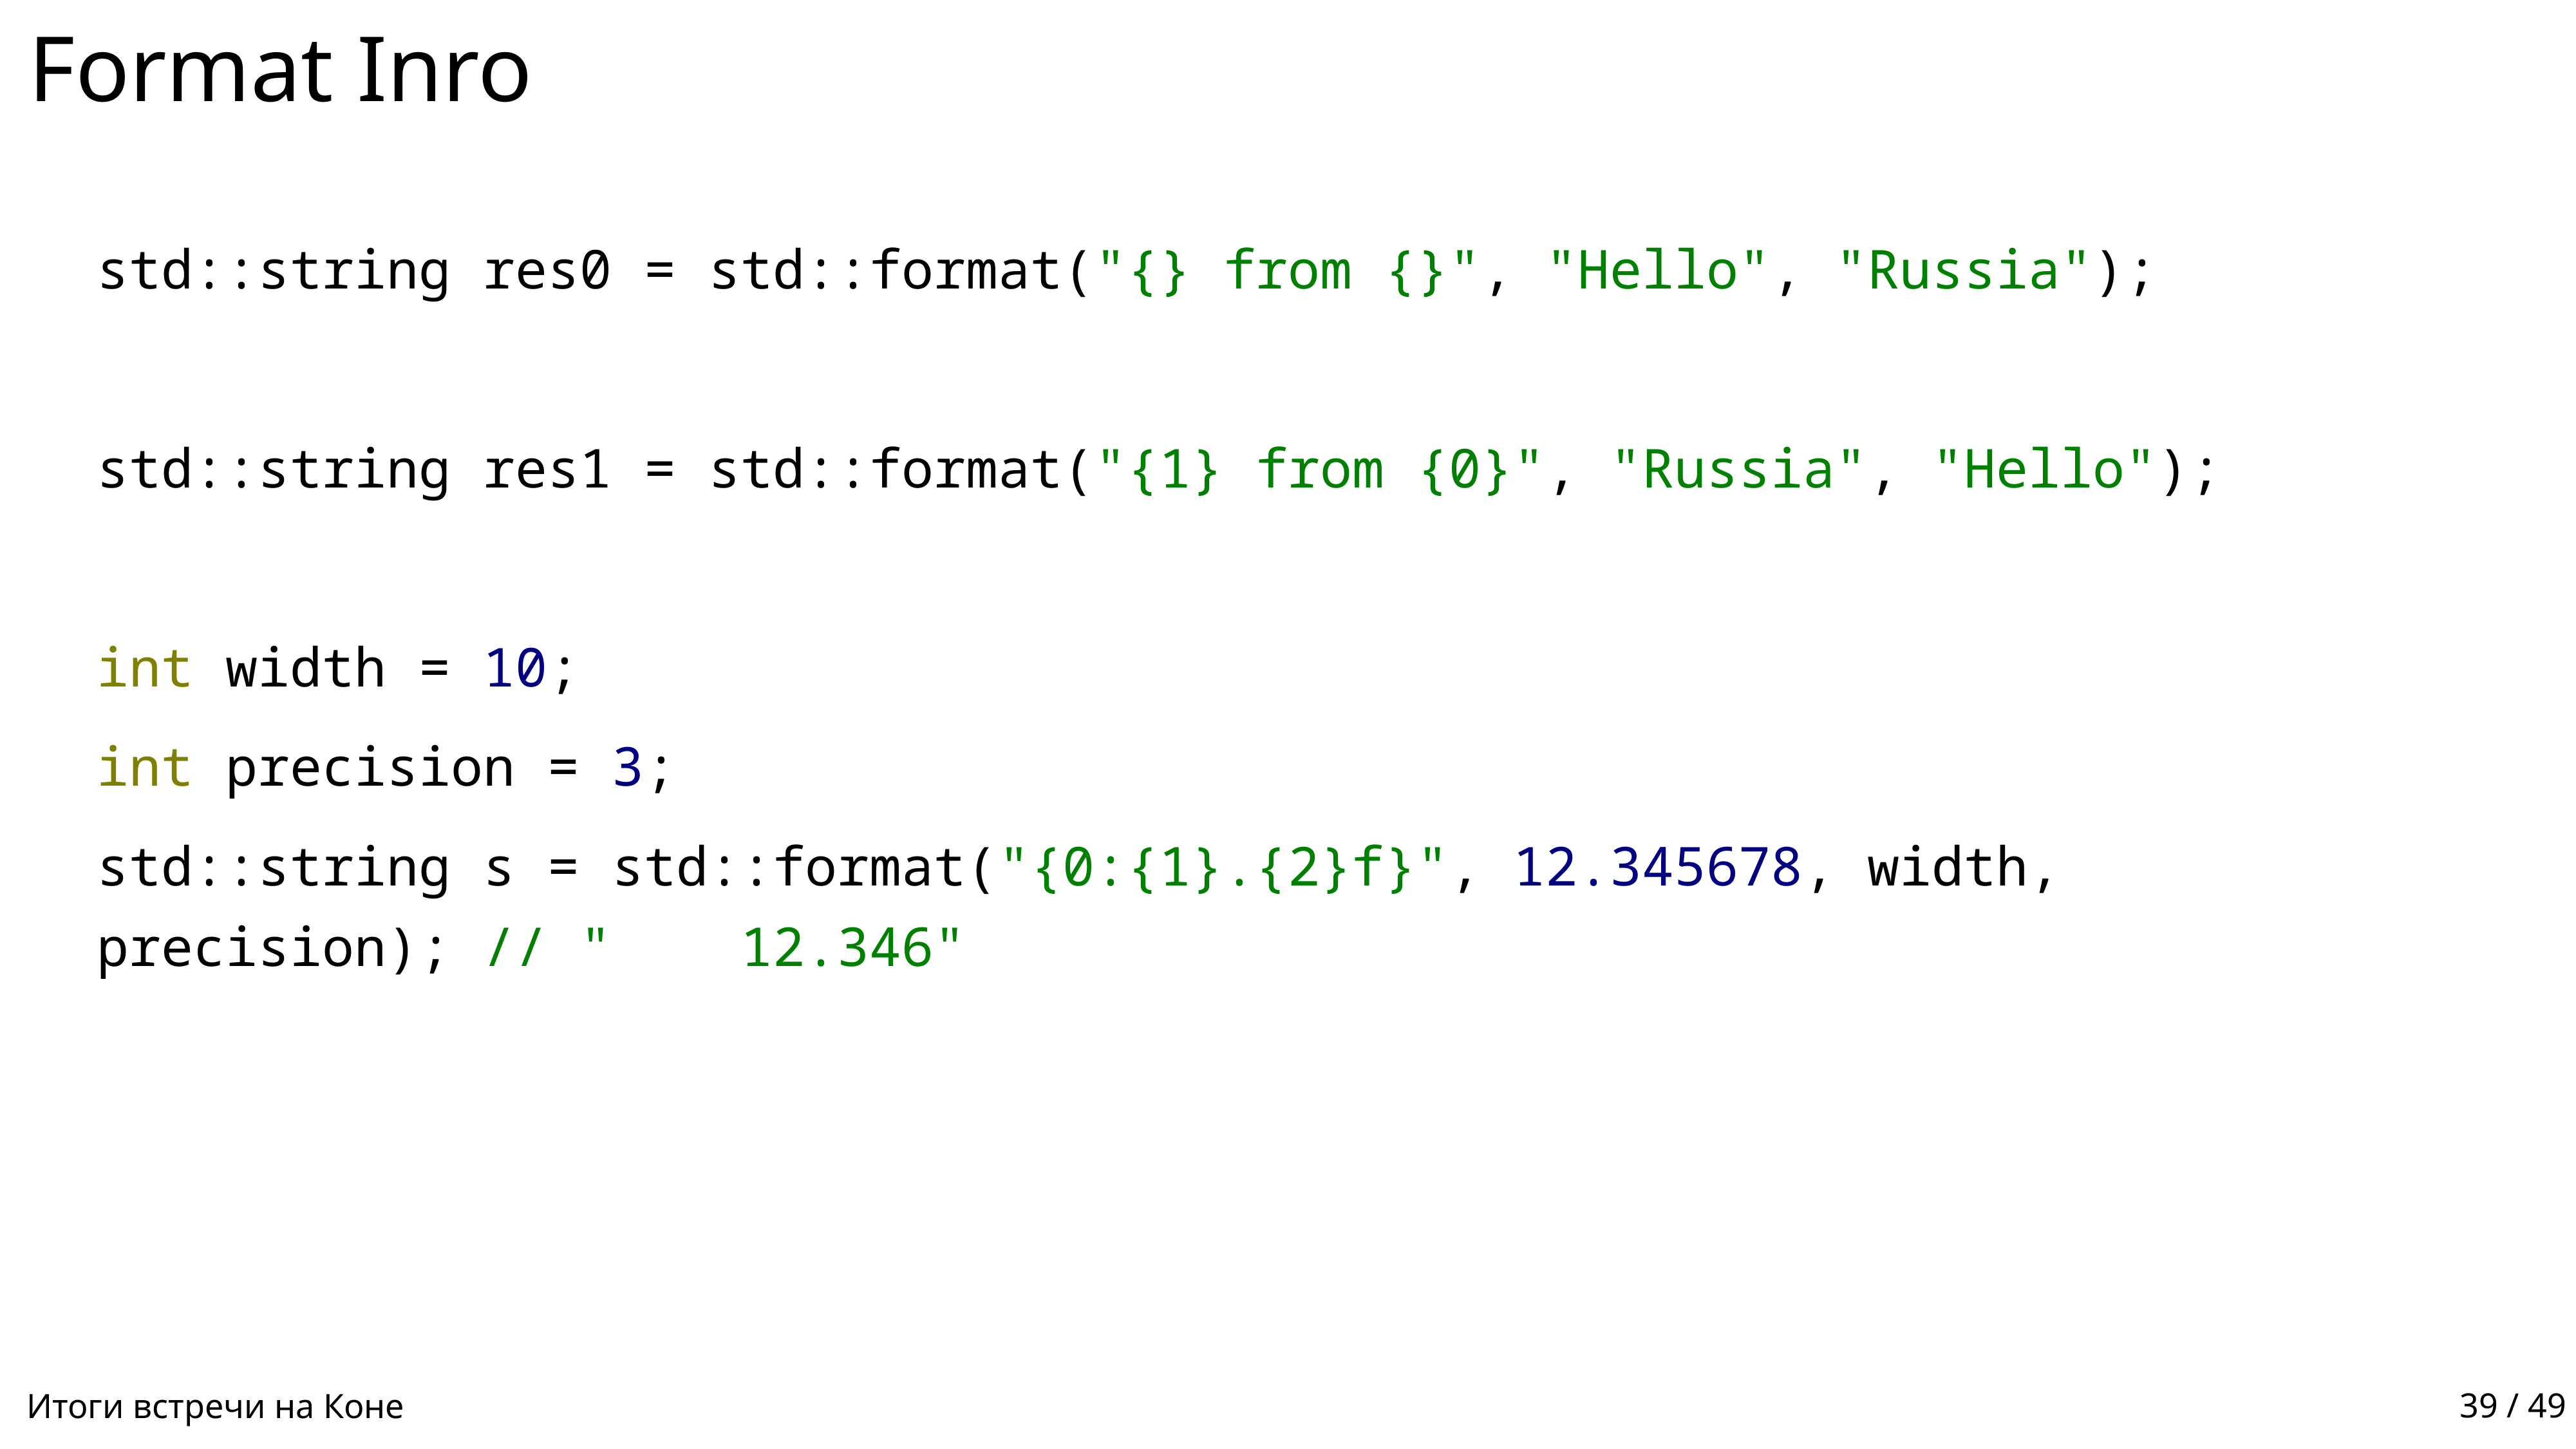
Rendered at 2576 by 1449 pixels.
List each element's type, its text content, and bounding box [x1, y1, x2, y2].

list std::string res0 = std::format("{} from {}", "Hello", "Russia"); std::string res1 = std::format("{1} from {0}", "Russia", "Hello"); int width = 10; int precision = 3; std::string s = std::format("{0:{1}.{2}f}", 12.345678, width, precision); // " 12.346" [87, 214, 2550, 1382]
list Итоги встречи на Коне [17, 1376, 1114, 1431]
list <number> / 49 [1479, 1376, 2576, 1431]
title Format Inro [19, 19, 2550, 155]
